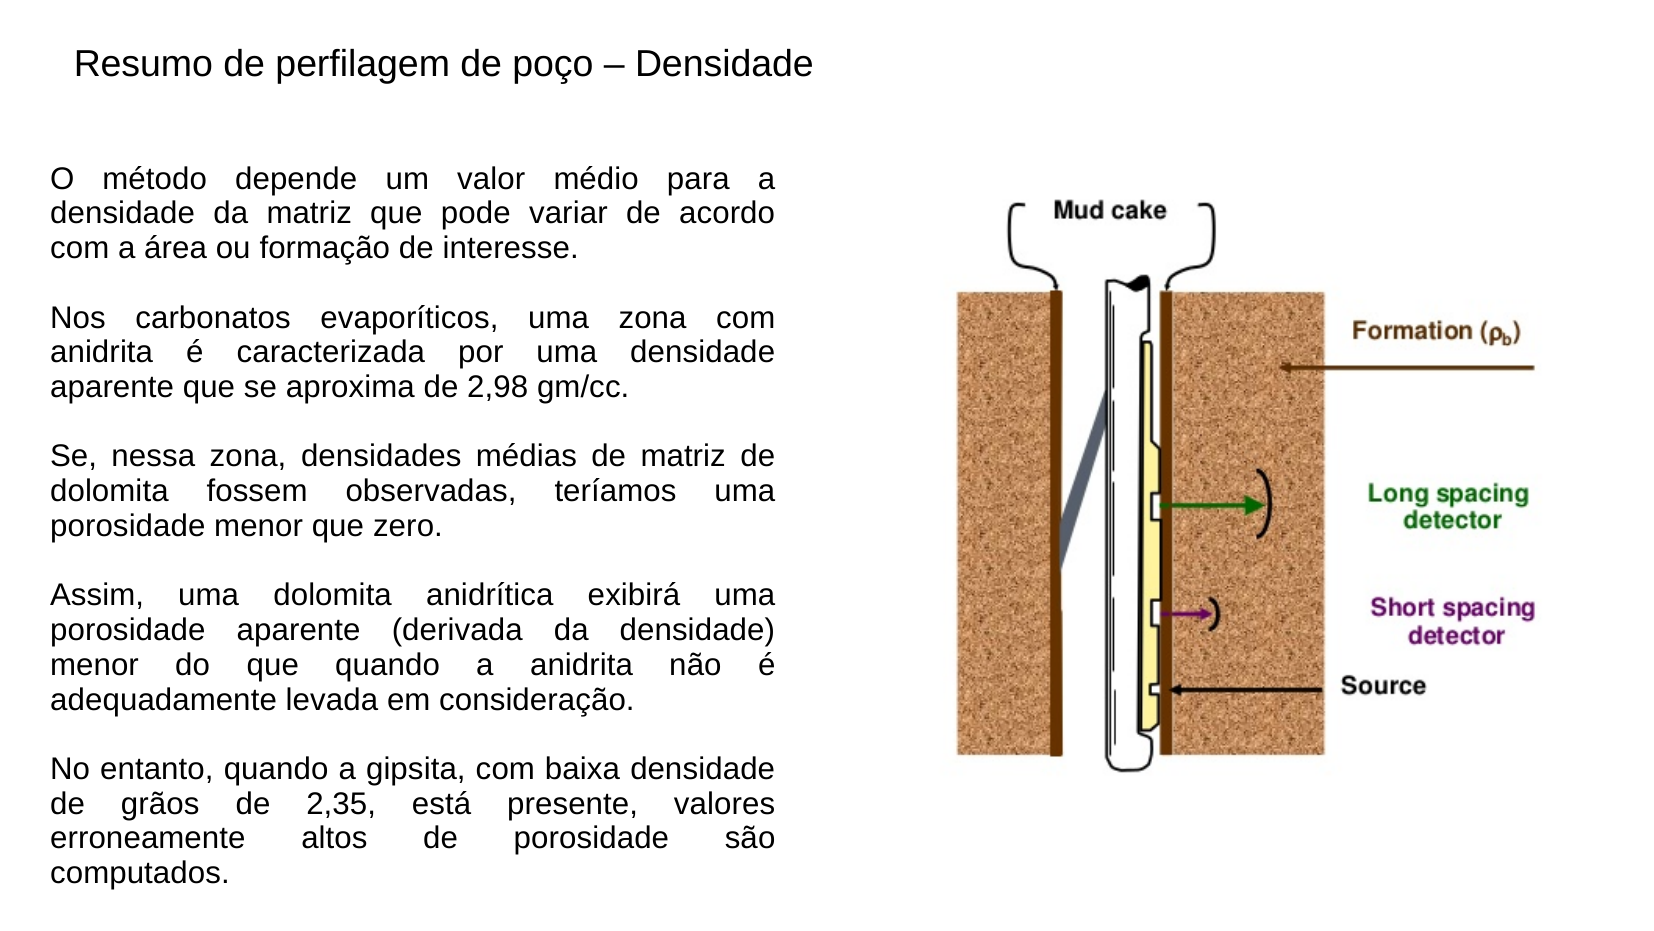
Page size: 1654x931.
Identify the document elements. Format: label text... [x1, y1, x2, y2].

picture [897, 153, 1548, 792]
text_box Resumo de perfilagem de poço – Densidade [59, 35, 1123, 93]
text_box O método depende um valor médio para a densidade da matriz que pode variar de acordo com a área ou formação de interesse. Nos carbonatos evaporíticos, uma zona com anidrita é caracterizada por uma densidade aparente que se aproxima de 2,98 gm/cc. Se, nessa zona, densidades médias de matriz de dolomita fossem observadas, teríamos uma porosidade menor que zero. Assim, uma dolomita anidrítica exibirá uma porosidade aparente (derivada da densidade) menor do que quando a anidrita não é adequadamente levada em consideração. No entanto, quando a gipsita, com baixa densidade de grãos de 2,35, está presente, valores erroneamente altos de porosidade são computados. [35, 153, 792, 898]
